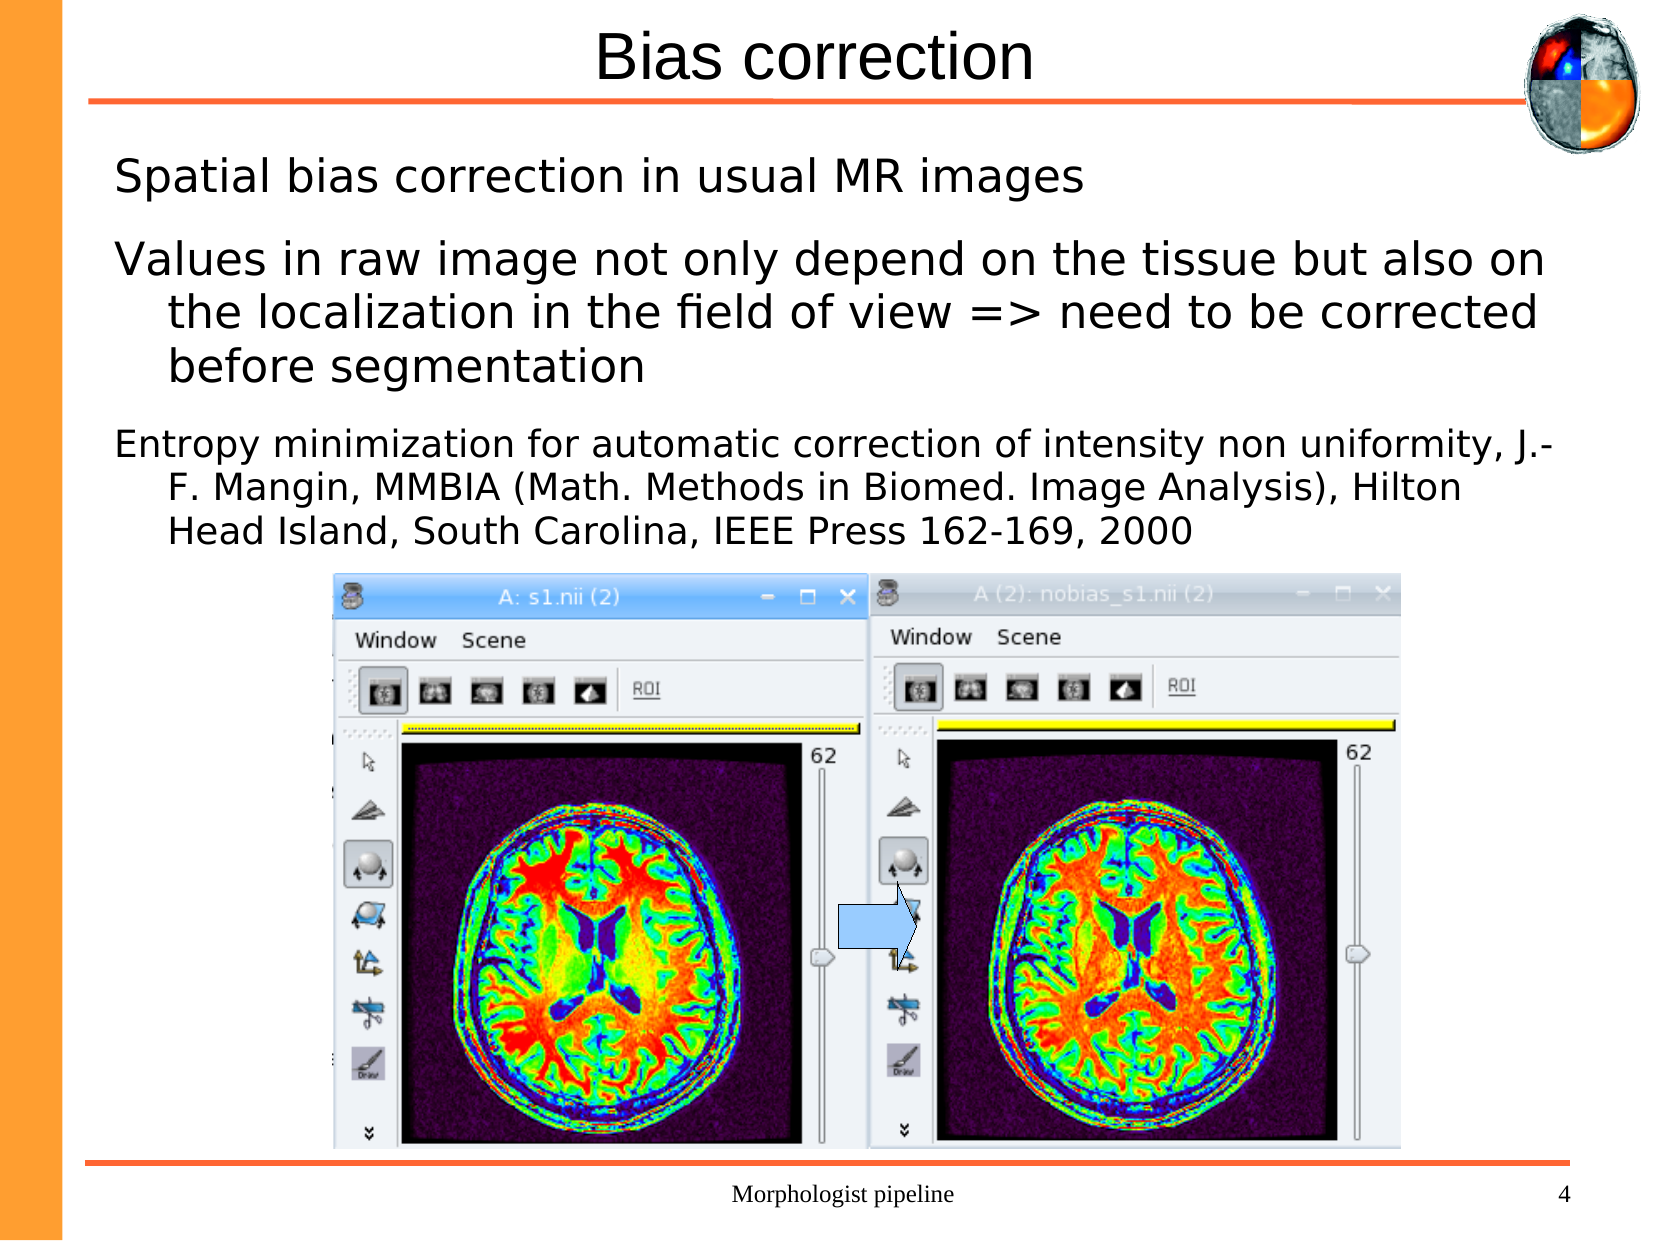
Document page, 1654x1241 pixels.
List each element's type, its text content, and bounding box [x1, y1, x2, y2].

title Bias correction [120, 19, 1510, 94]
text_box [838, 881, 917, 971]
picture [332, 573, 1401, 1149]
list Spatial bias correction in usual MR images Values in raw image not only depend on the tissue but also on the localization in the field of view => need to be corrected before segmentation Entropy minimization for automatic correction of intensity non uniformity, J.-F. Mangin, MMBIA (Math. Methods in Biomed. Image Analysis), Hilton Head Island, South Carolina, IEEE Press 162-169, 2000 [96, 150, 1564, 1094]
picture [1523, 13, 1642, 156]
